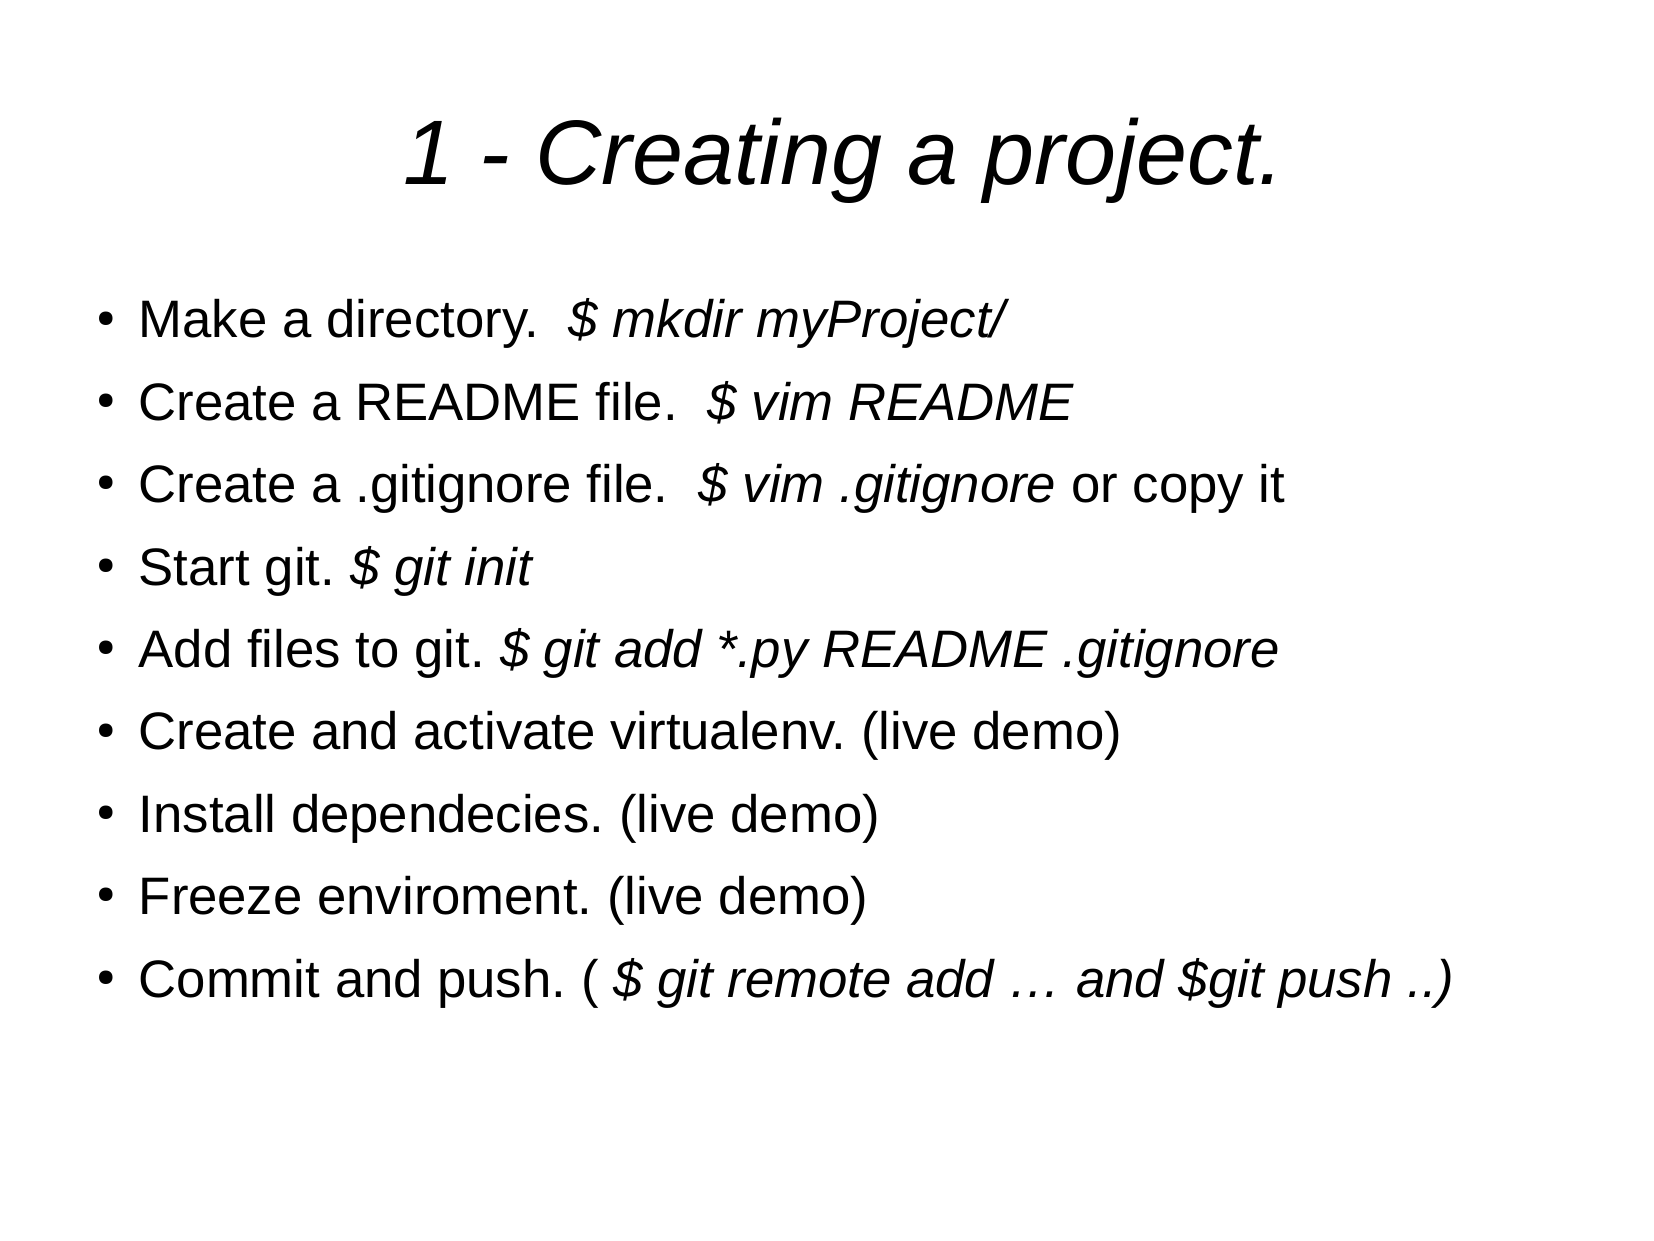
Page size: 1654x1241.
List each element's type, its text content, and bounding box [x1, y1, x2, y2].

title 1 - Creating a project. [82, 49, 1571, 257]
list Make a directory. $ mkdir myProject/ Create a README file. $ vim README Create a .gitignore file. $ vim .gitignore or copy it Start git. $ git init Add files to git. $ git add *.py README .gitignore Create and activate virtualenv. (live demo) Install dependecies. (live demo) Freeze enviroment. (live demo) Commit and push. ( $ git remote add … and $git push ..) [82, 290, 1571, 1010]
